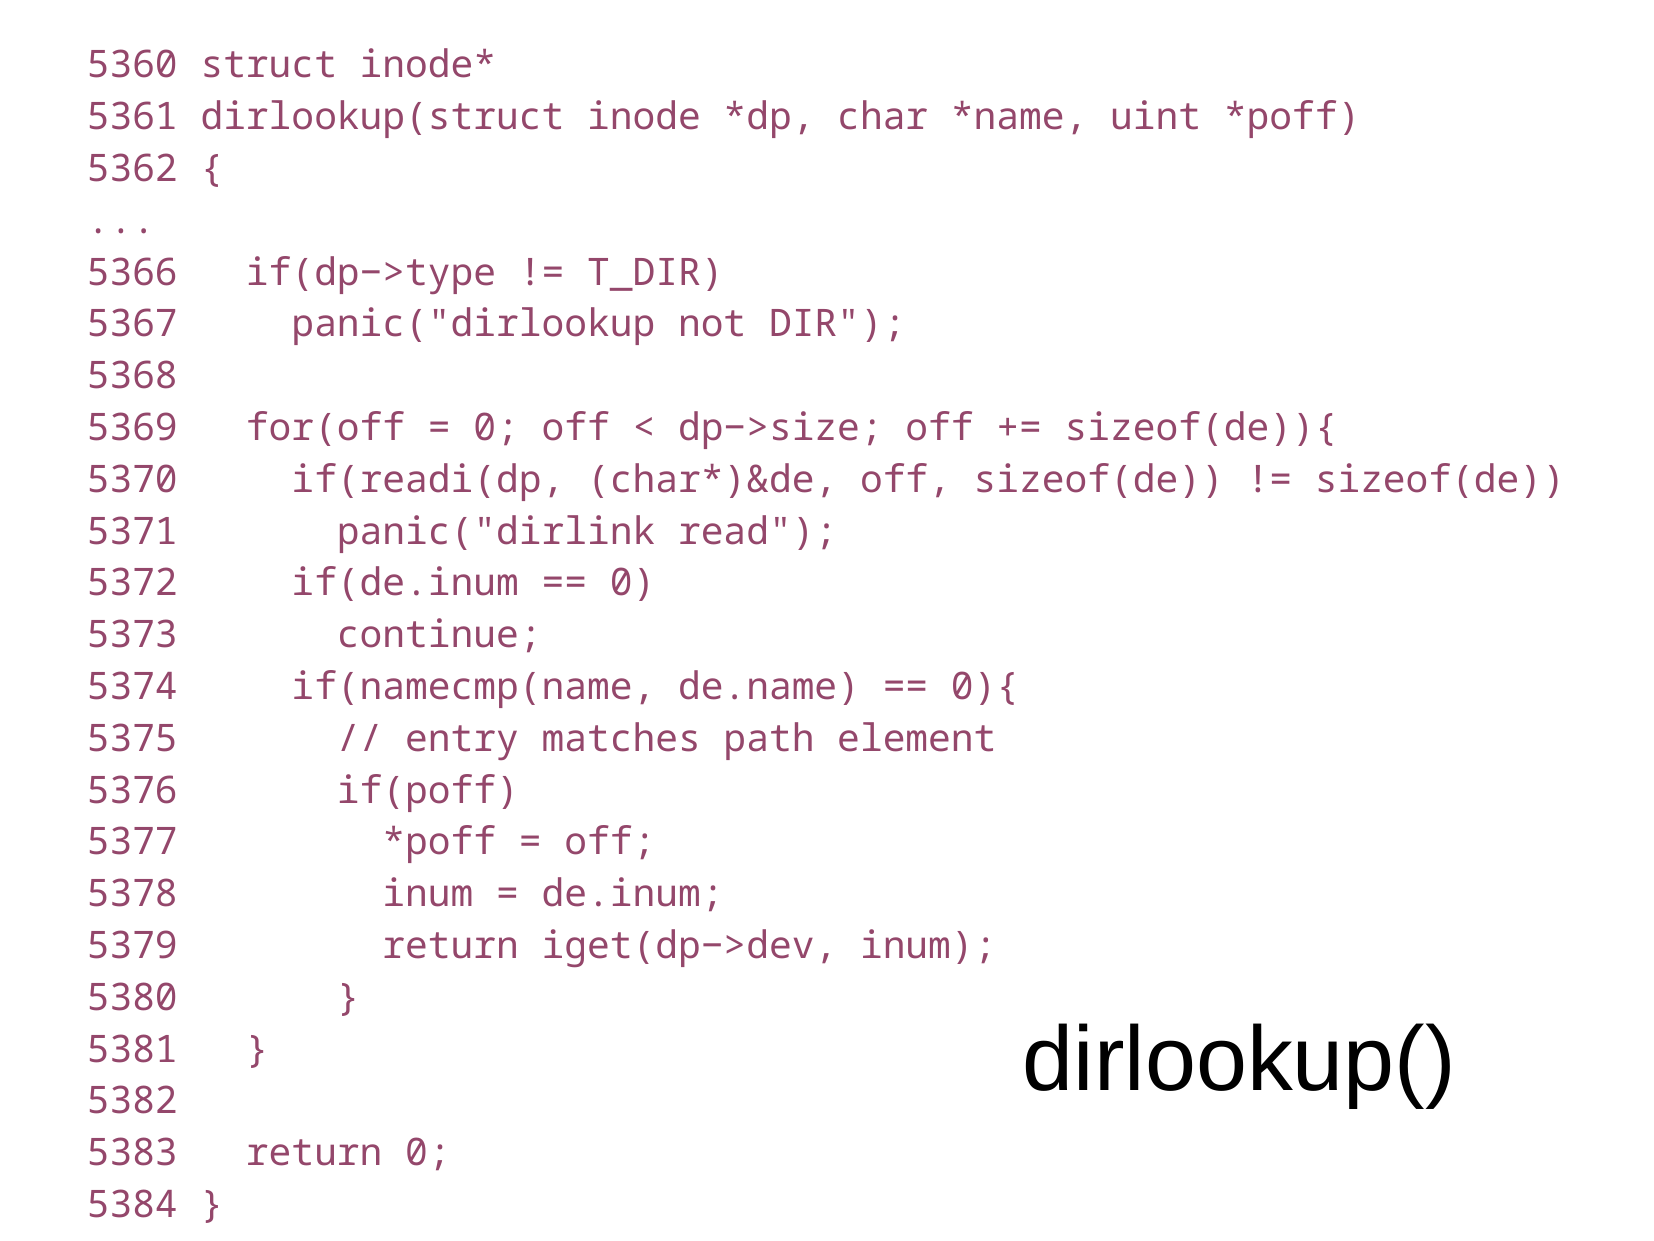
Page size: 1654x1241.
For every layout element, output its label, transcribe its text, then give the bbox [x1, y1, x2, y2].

list 5360 struct inode* 5361 dirlookup(struct inode *dp, char *name, uint *poff) 5362 { ... 5366 if(dp−>type != T_DIR) 5367 panic("dirlookup not DIR"); 5368 5369 for(off = 0; off < dp−>size; off += sizeof(de)){ 5370 if(readi(dp, (char*)&de, off, sizeof(de)) != sizeof(de)) 5371 panic("dirlink read"); 5372 if(de.inum == 0) 5373 continue; 5374 if(namecmp(name, de.name) == 0){ 5375 // entry matches path element 5376 if(poff) 5377 *poff = off; 5378 inum = de.inum; 5379 return iget(dp−>dev, inum); 5380 } 5381 } 5382 5383 return 0; 5384 } [86, 37, 1576, 1238]
